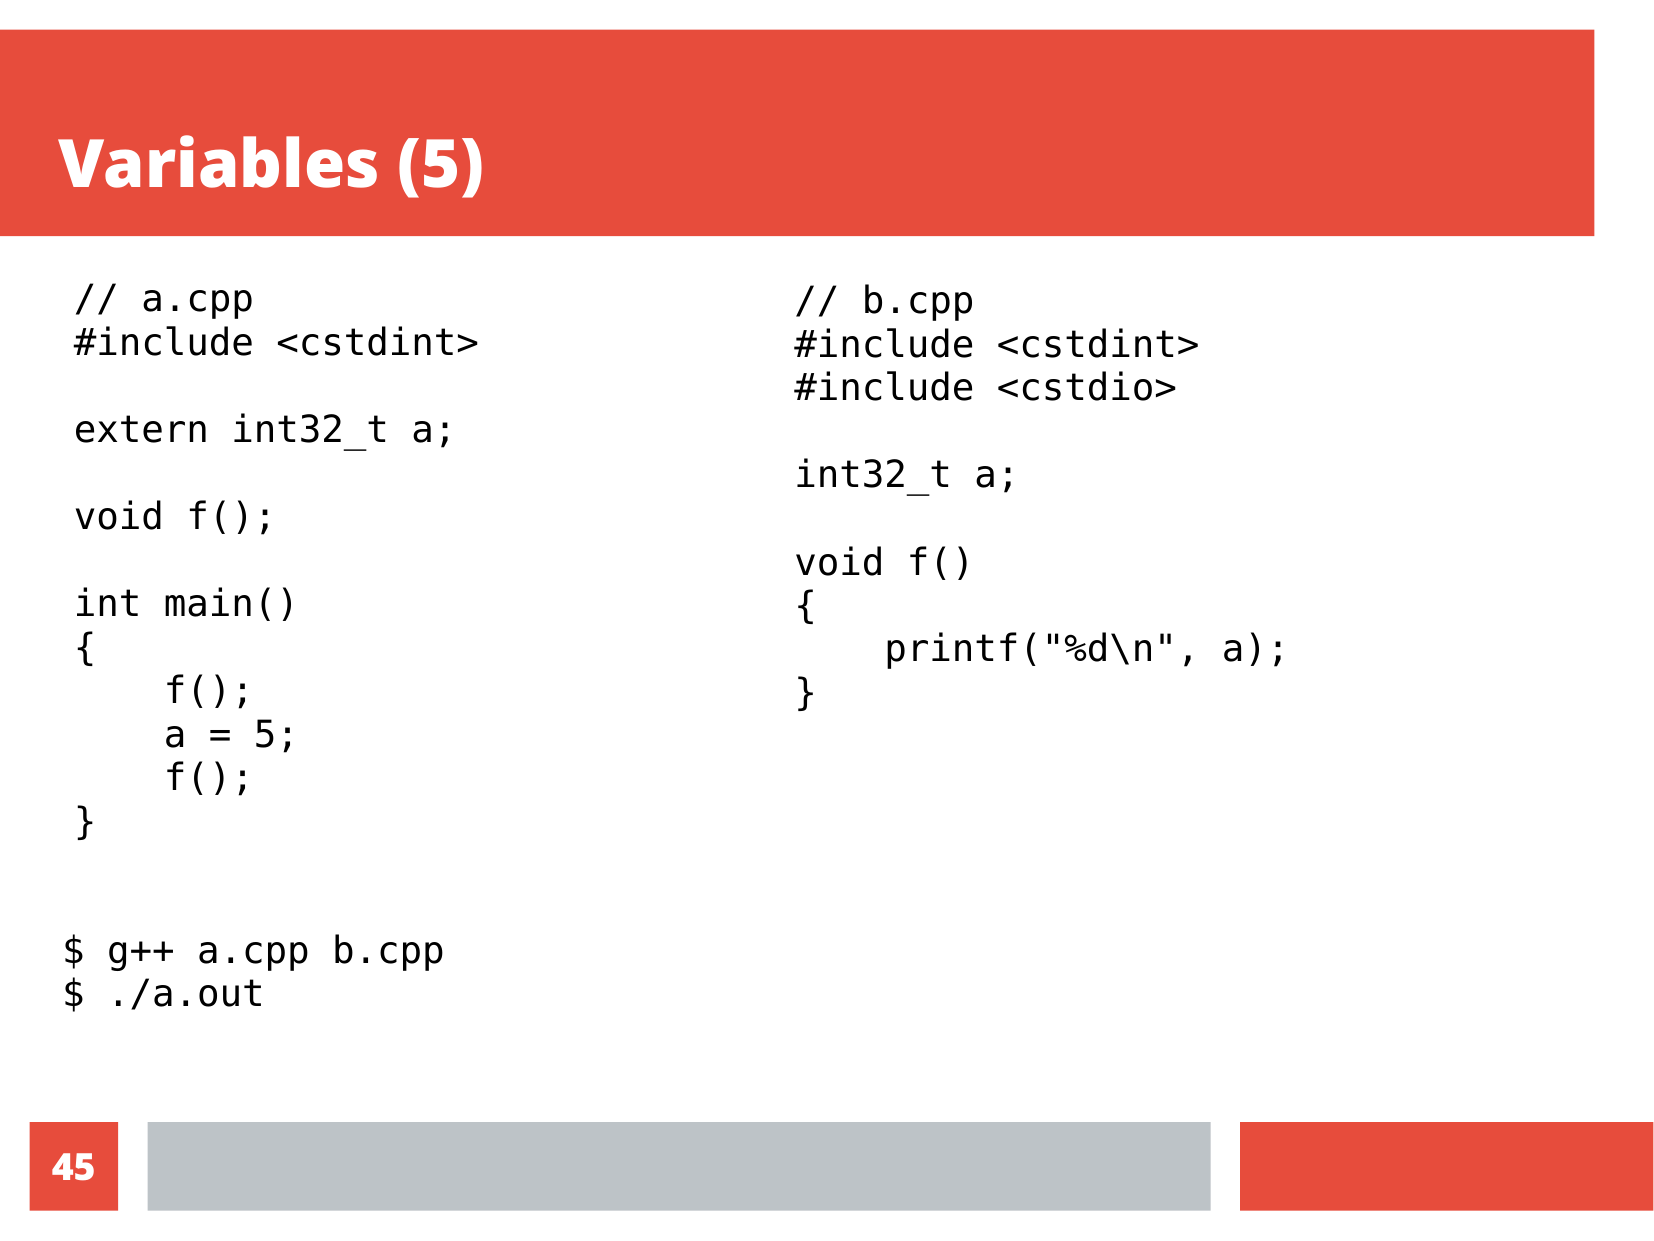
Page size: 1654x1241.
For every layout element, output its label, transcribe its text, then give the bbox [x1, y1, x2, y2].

text_box // a.cpp #include <cstdint> extern int32_t a; void f(); int main() { f(); a = 5; f(); } [59, 269, 733, 894]
text_box $ g++ a.cpp b.cpp $ ./a.out [47, 921, 839, 1154]
title Variables (5) [59, 59, 1595, 207]
text_box // b.cpp #include <cstdint> #include <cstdio> int32_t a; void f() { printf("%d\n", a); } [779, 271, 1560, 733]
